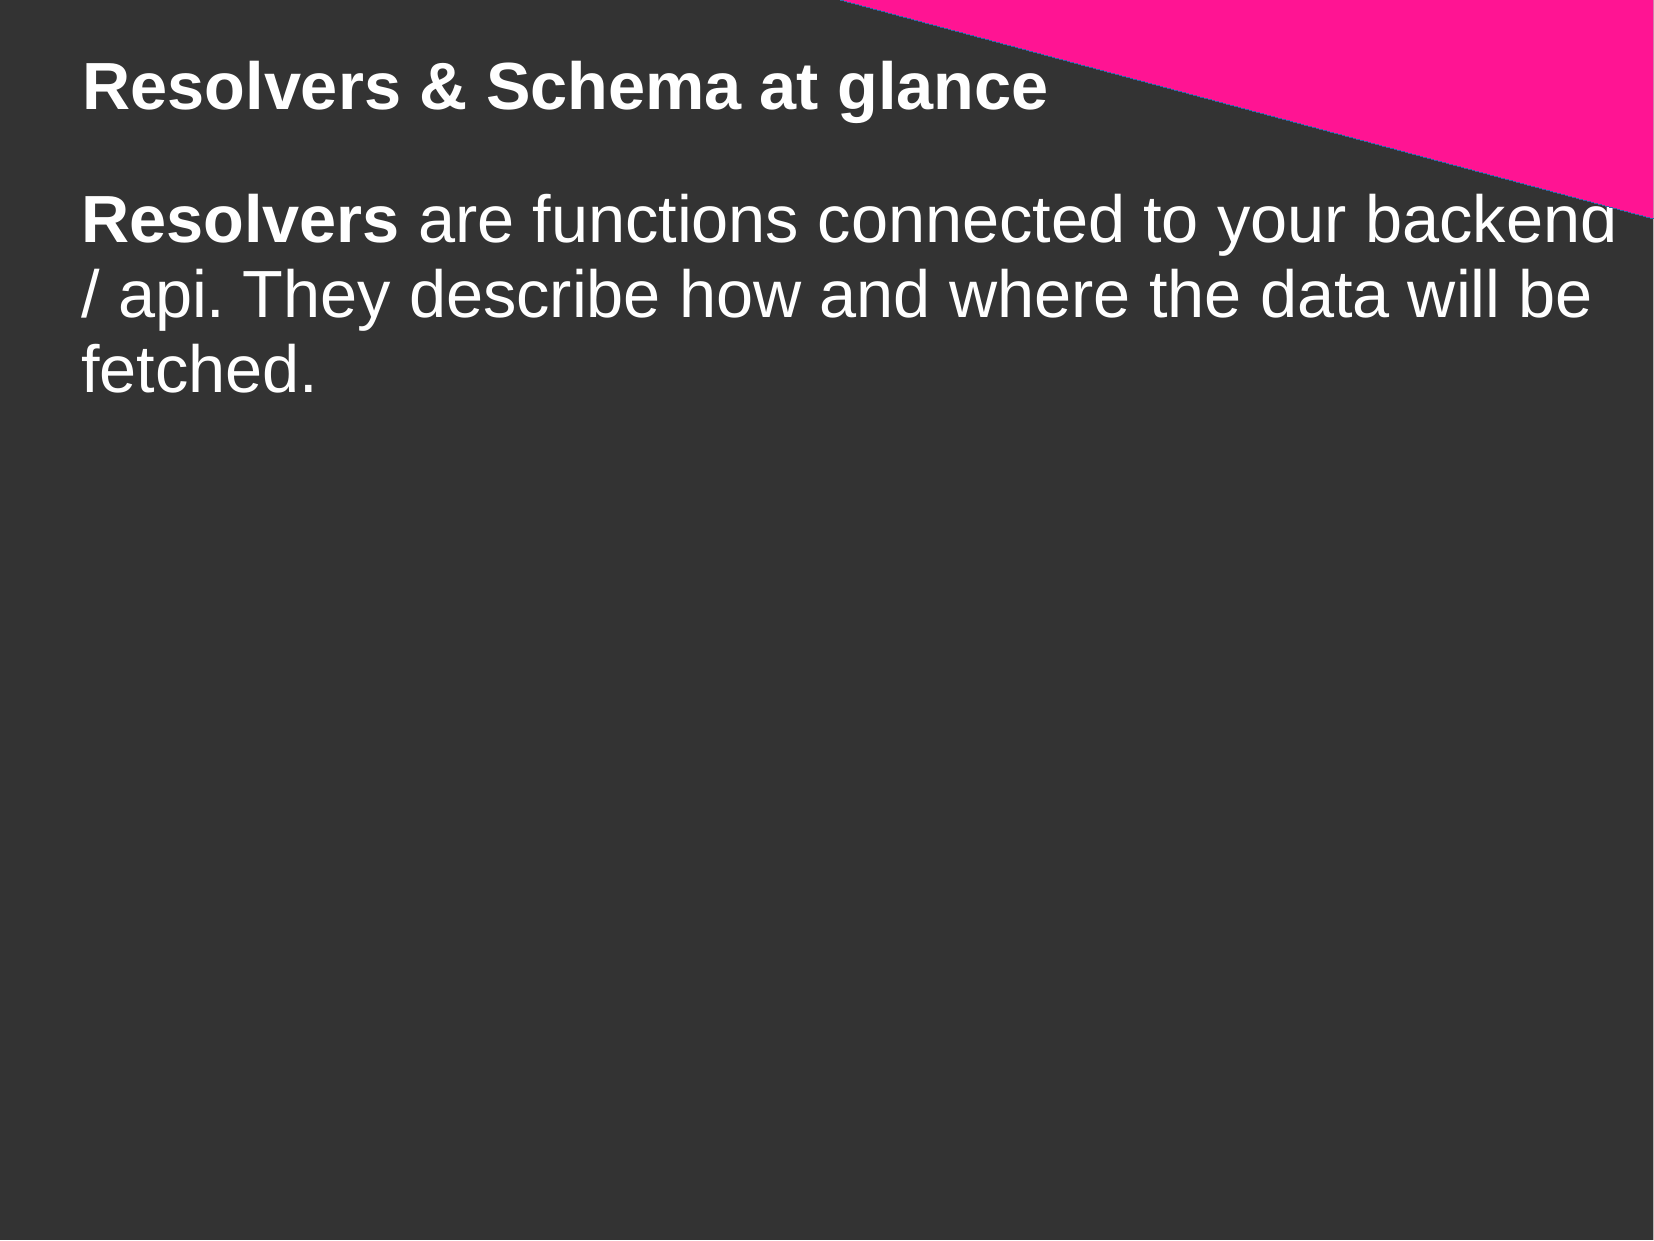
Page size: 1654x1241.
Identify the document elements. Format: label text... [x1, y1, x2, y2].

title Resolvers & Schema at glance [82, 49, 1401, 152]
title Resolvers are functions connected to your backend / api. They describe how and where the data will be fetched. [81, 182, 1621, 835]
text_box [840, 0, 1654, 219]
